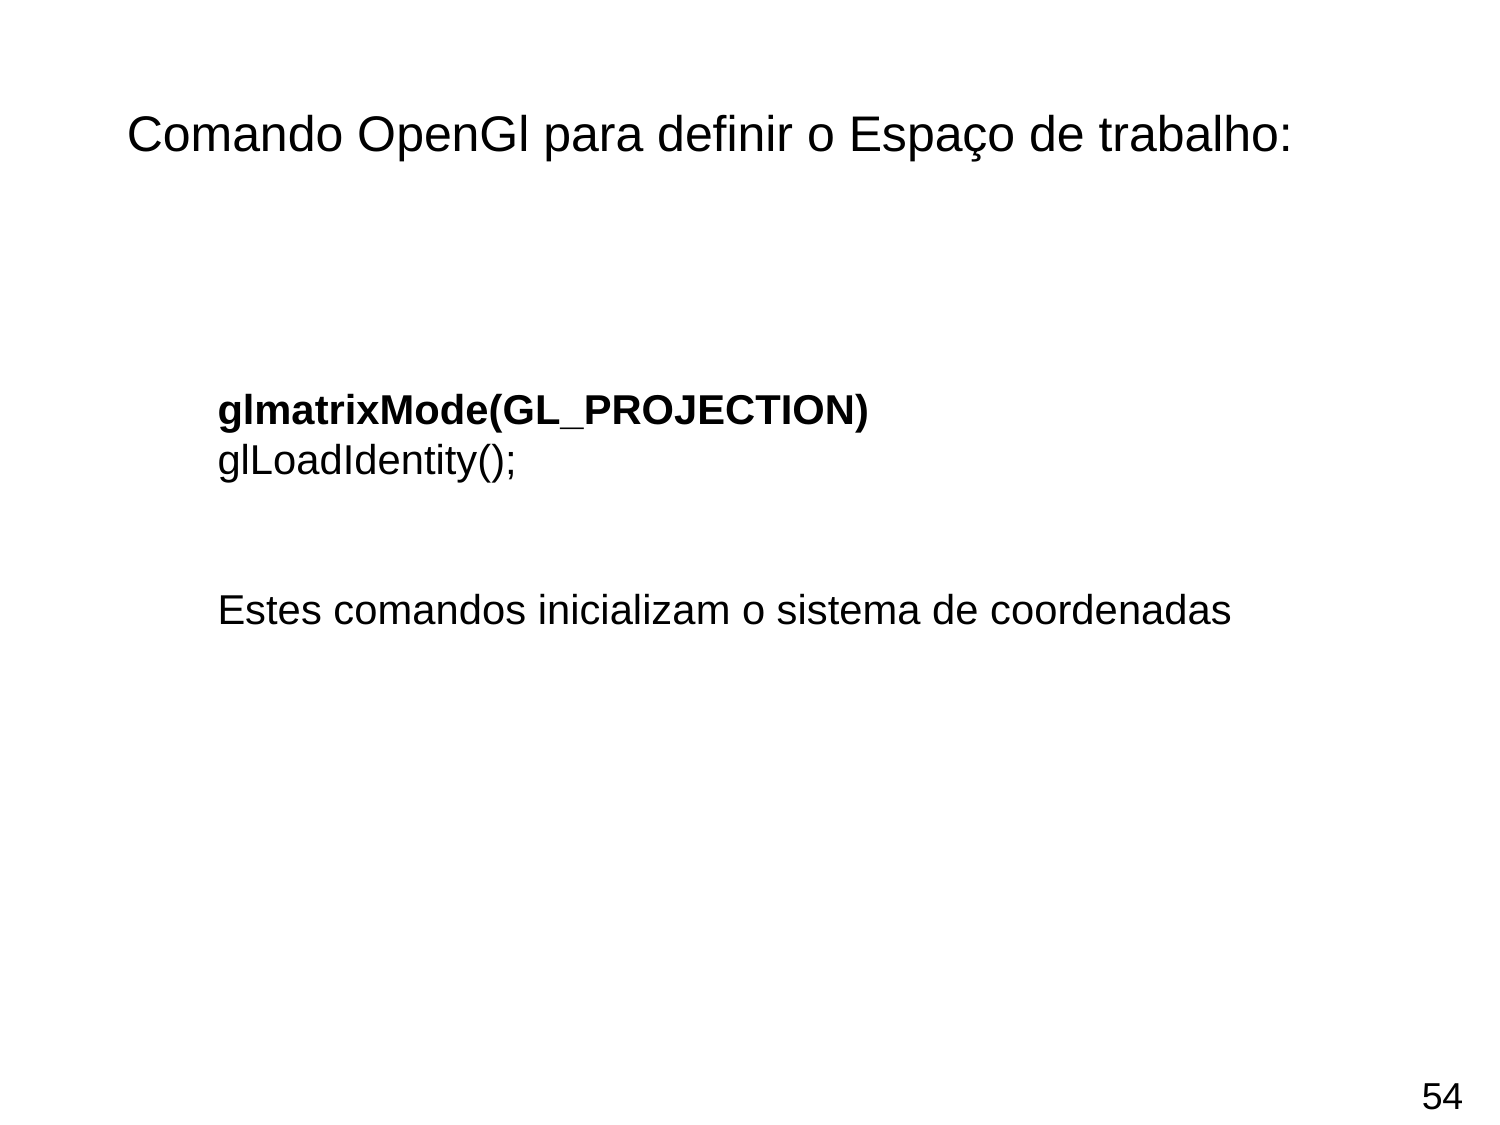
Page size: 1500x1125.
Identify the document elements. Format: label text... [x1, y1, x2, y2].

text_box 54 [1407, 1064, 1479, 1125]
text_box glmatrixMode(GL_PROJECTION) glLoadIdentity(); Estes comandos inicializam o sistema de coordenadas [202, 375, 1248, 741]
text_box Comando OpenGl para definir o Espaço de trabalho: [112, 93, 1309, 170]
